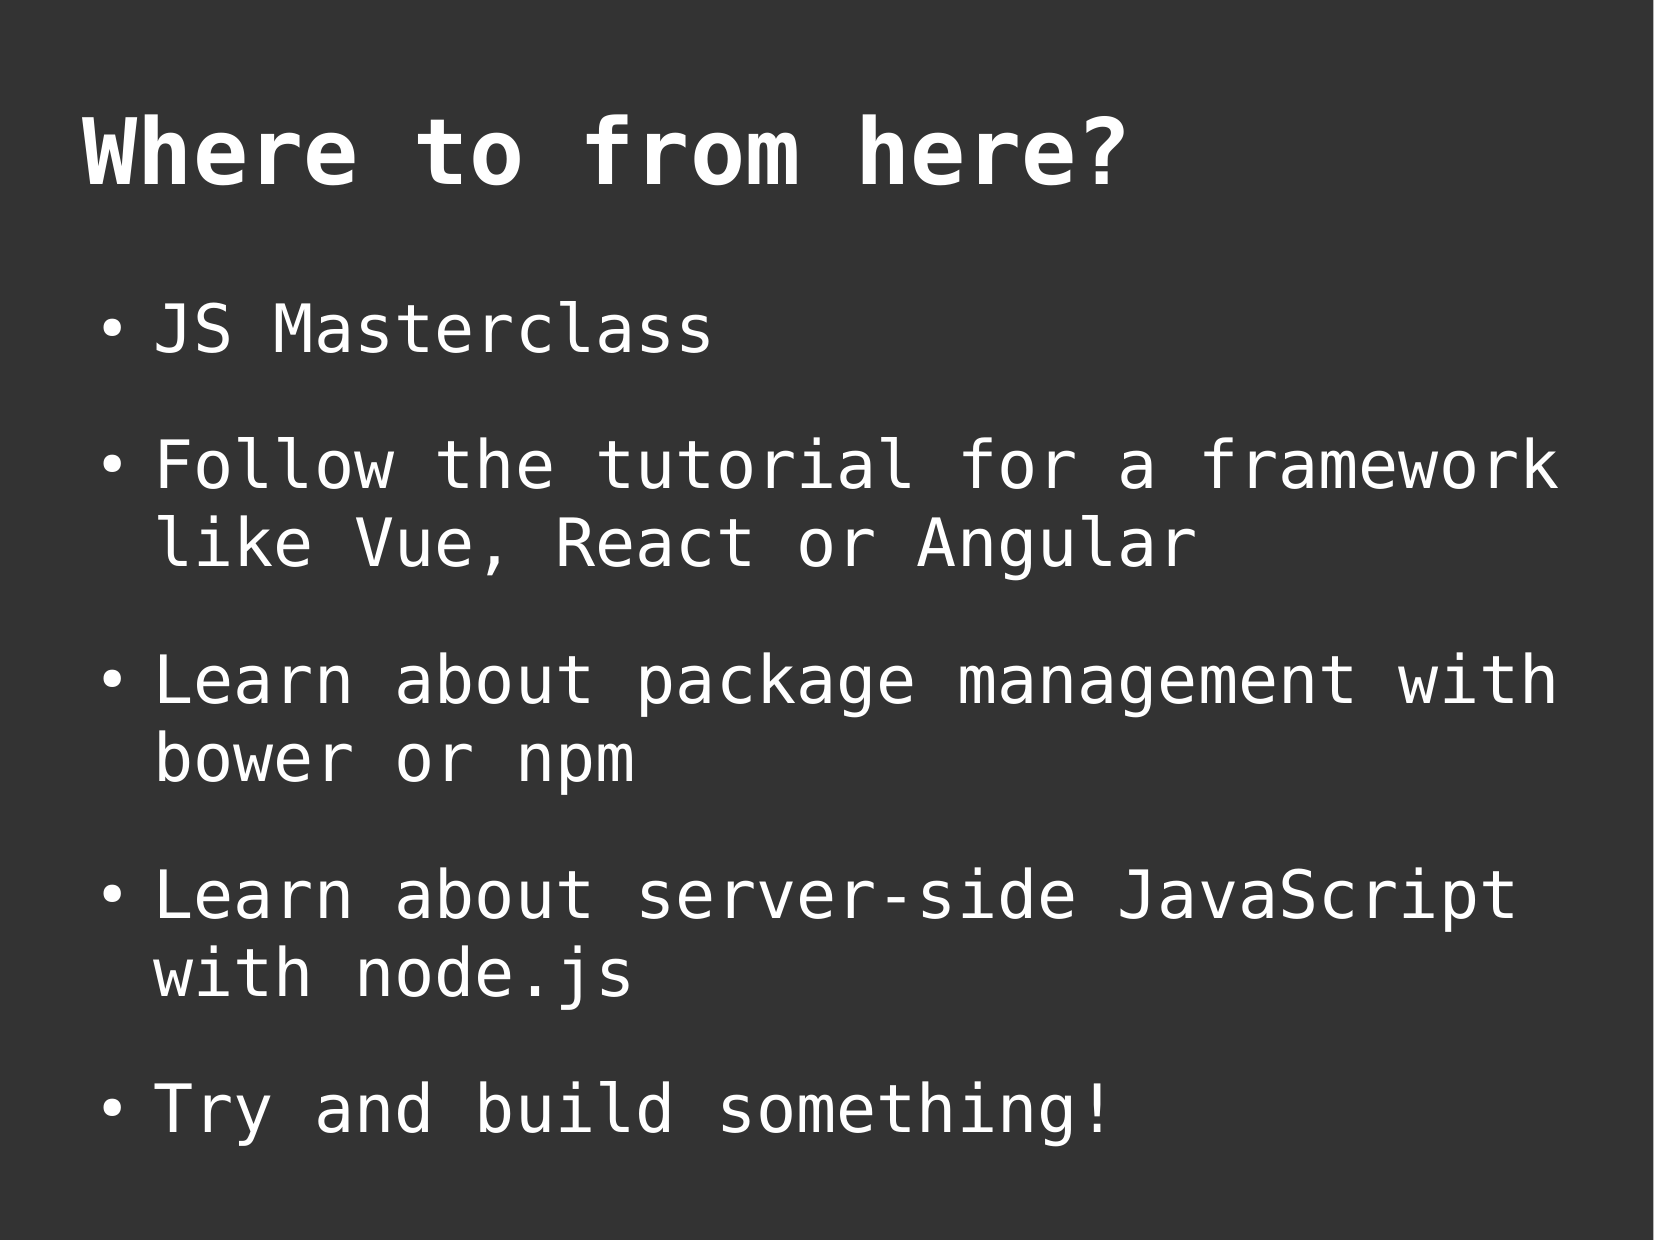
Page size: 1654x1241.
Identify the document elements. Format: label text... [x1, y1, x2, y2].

title Where to from here? [82, 49, 1571, 257]
list JS Masterclass Follow the tutorial for a framework like Vue, React or Angular Learn about package management with bower or npm Learn about server-side JavaScript with node.js Try and build something! [82, 290, 1571, 1182]
